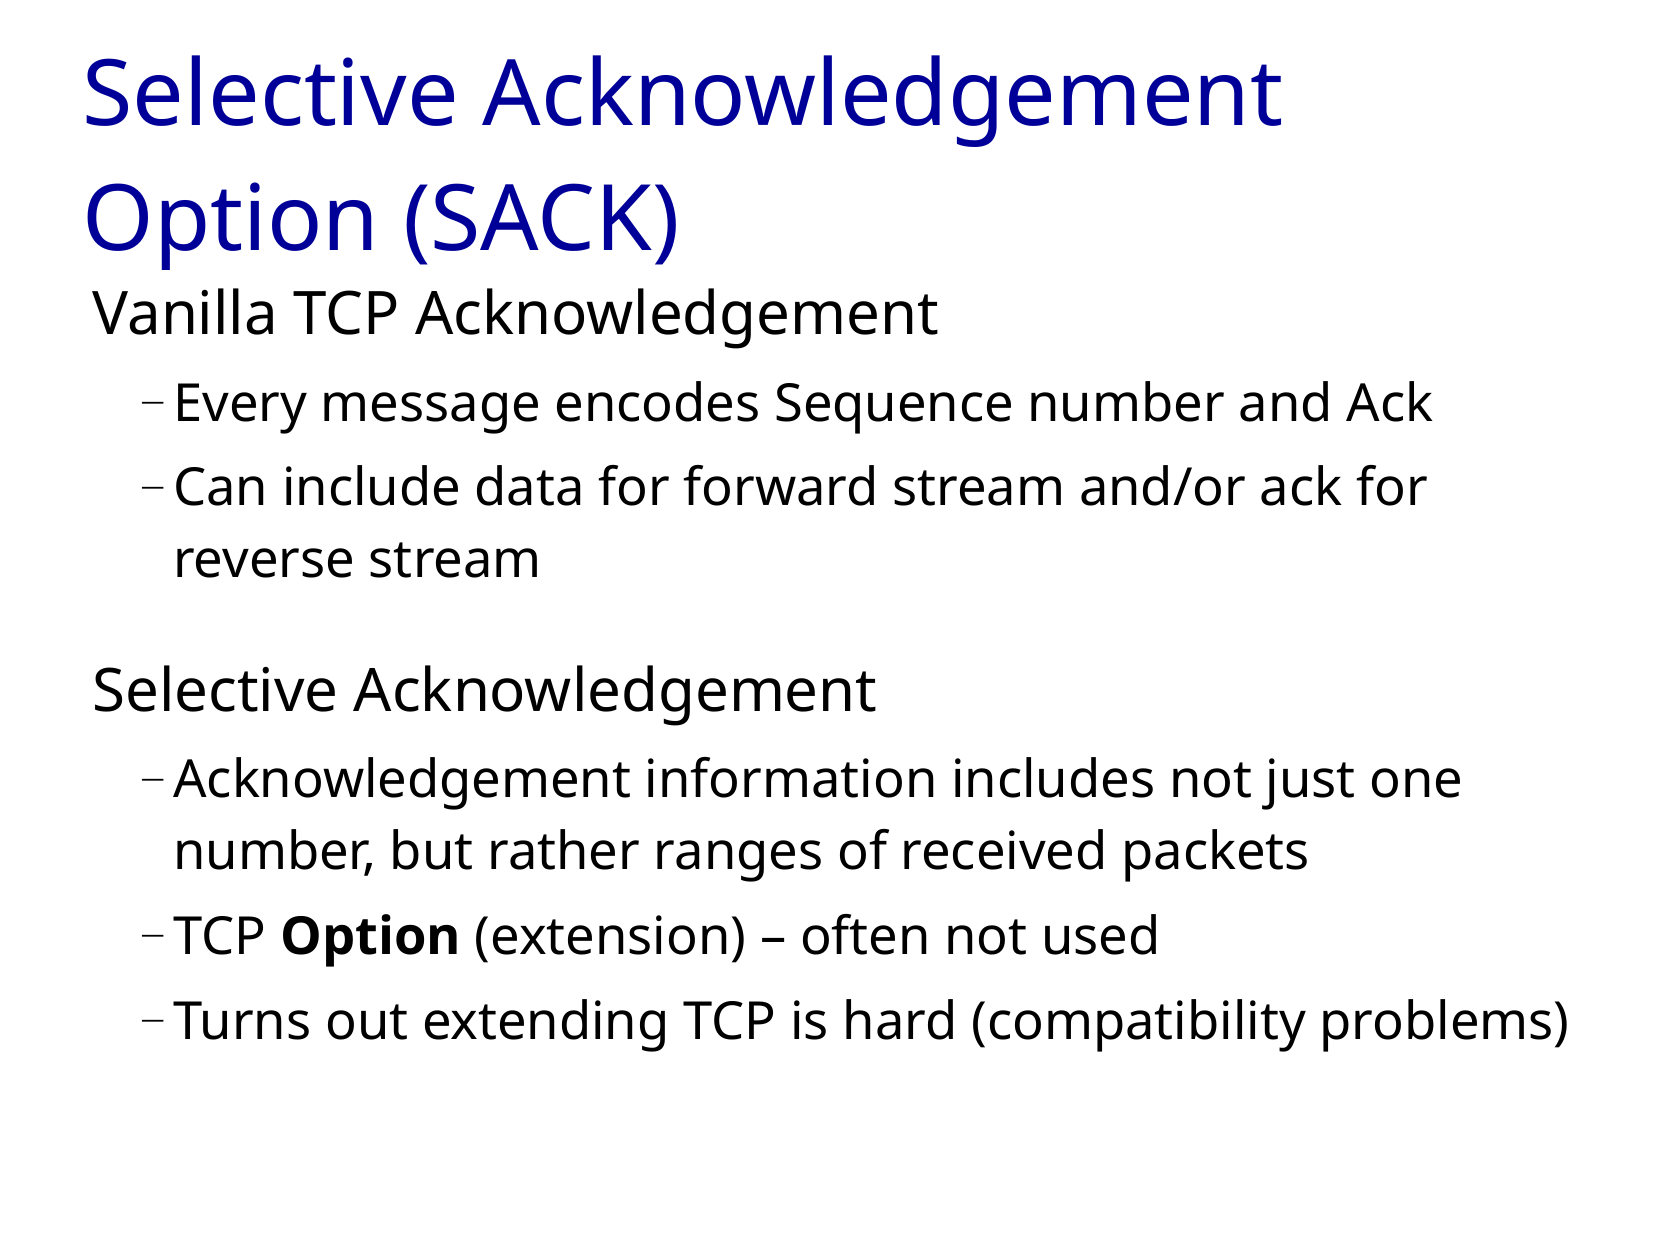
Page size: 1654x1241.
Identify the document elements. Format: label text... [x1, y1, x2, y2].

title Selective Acknowledgement Option (SACK) [82, 49, 1571, 257]
list Vanilla TCP Acknowledgement Every message encodes Sequence number and Ack Can include data for forward stream and/or ack for reverse stream Selective Acknowledgement Acknowledgement information includes not just one number, but rather ranges of received packets TCP Option (extension) – often not used Turns out extending TCP is hard (compatibility problems) [60, 270, 1571, 1126]
